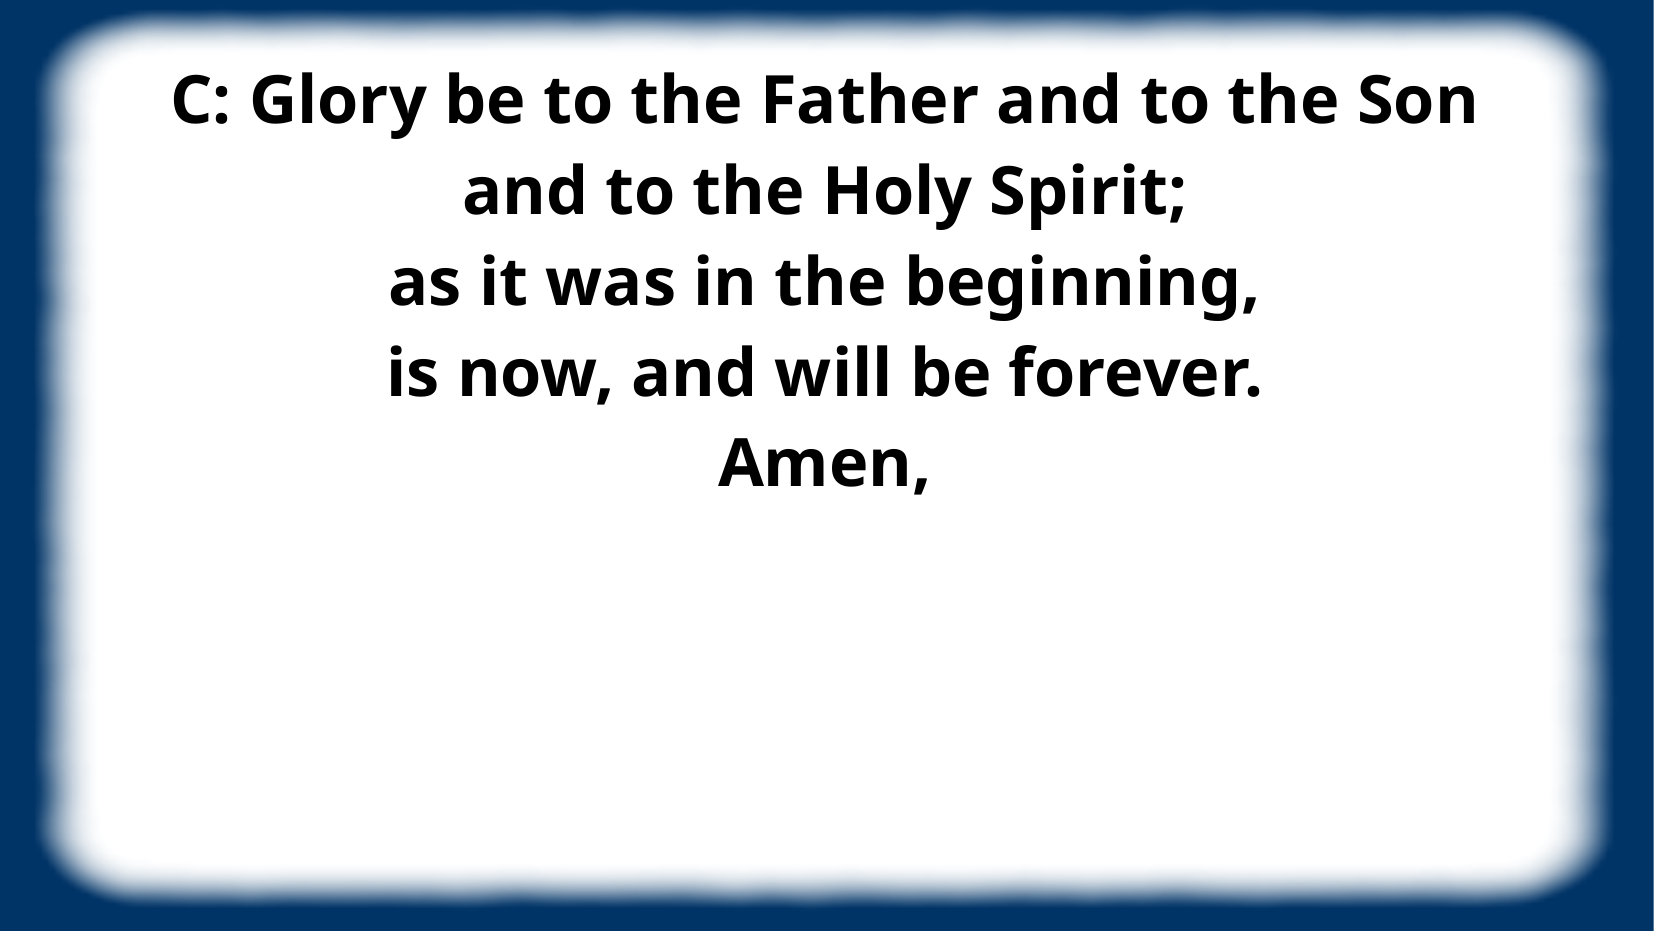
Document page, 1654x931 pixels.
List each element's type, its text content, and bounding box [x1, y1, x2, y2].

picture [0, 0, 1654, 931]
text_box C: Glory be to the Father and to the Son and to the Holy Spirit; as it was in the beginning, is now, and will be forever. Amen, [105, 45, 1546, 504]
